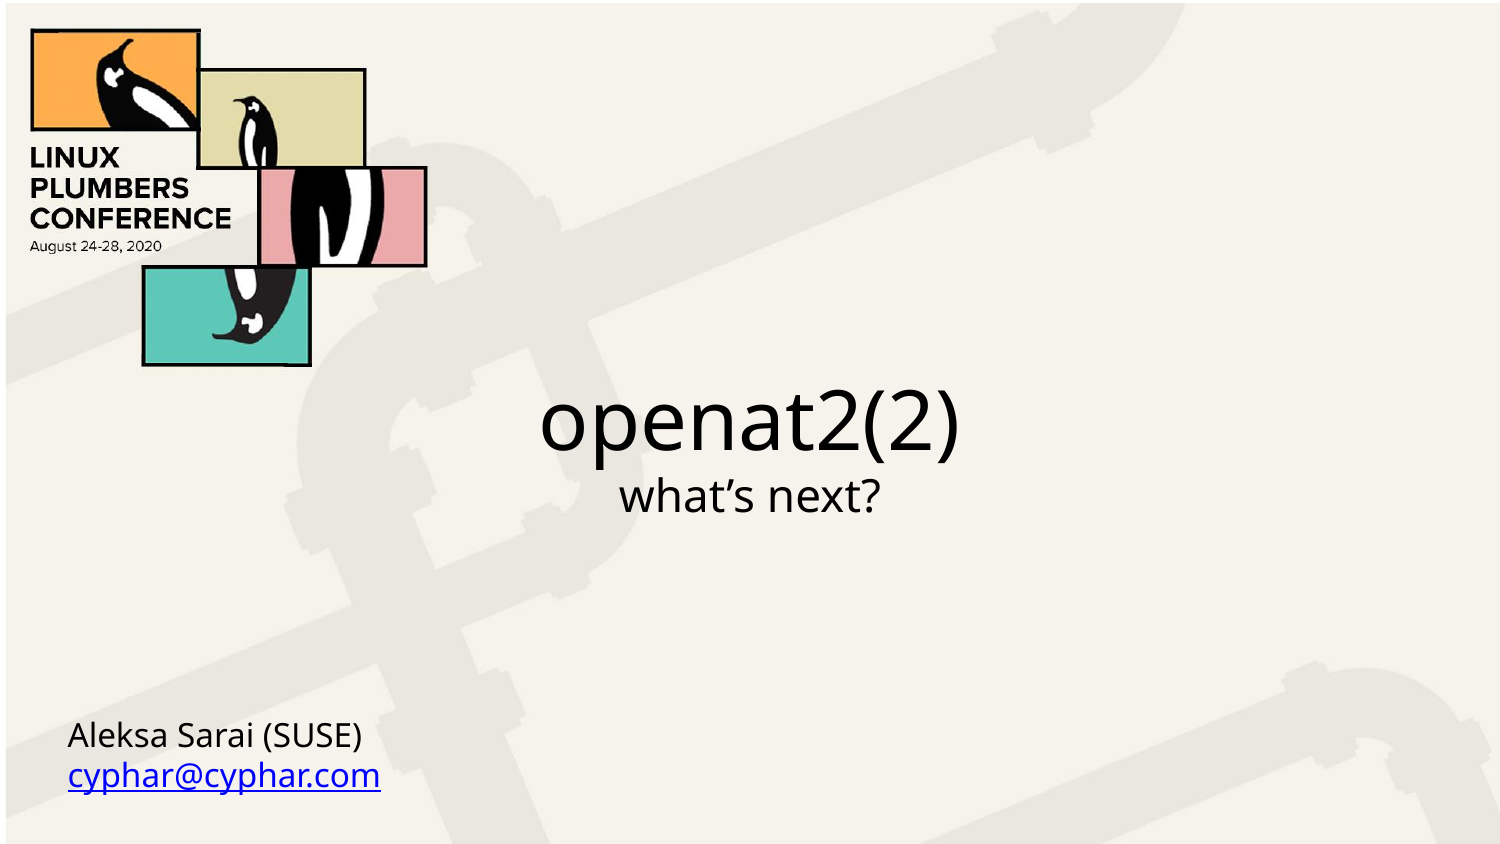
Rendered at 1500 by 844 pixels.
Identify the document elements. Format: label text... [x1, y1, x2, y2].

picture [5, 3, 1500, 364]
text_box Aleksa Sarai (SUSE) cyphar@cyphar.com [54, 707, 517, 806]
text_box openat2(2) what’s next? [0, 364, 1500, 524]
picture [5, 524, 1500, 844]
